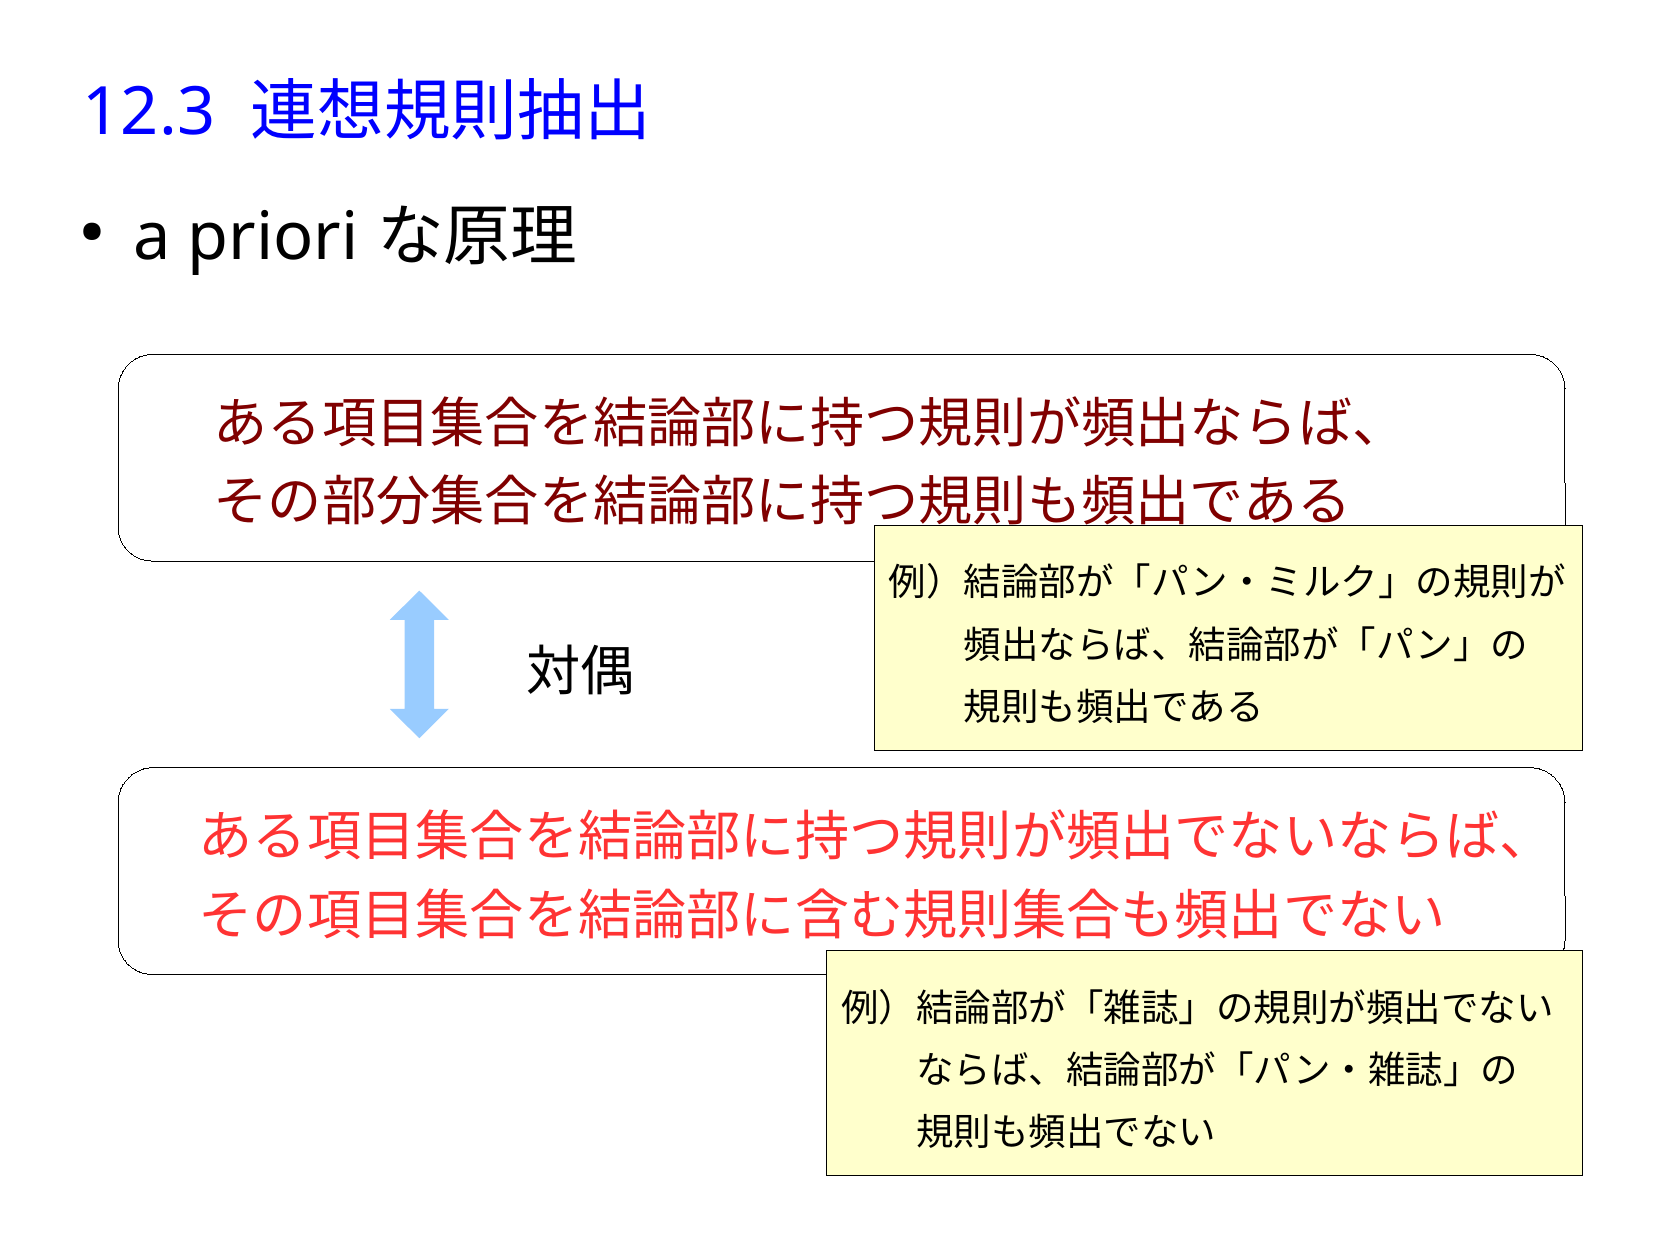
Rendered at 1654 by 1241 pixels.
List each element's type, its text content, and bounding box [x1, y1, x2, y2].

text_box ある項目集合を結論部に持つ規則が頻出ならば、 その部分集合を結論部に持つ規則も頻出である [118, 354, 1566, 562]
text_box [389, 590, 449, 739]
list a prioriな原理 [62, 188, 1595, 325]
text_box 対偶 [511, 620, 650, 717]
text_box 例）結論部が「パン・ミルク」の規則が 頻出ならば、結論部が「パン」の 規則も頻出である [874, 525, 1583, 751]
title 12.3 連想規則抽出 [82, 40, 1571, 178]
text_box 例）結論部が「雑誌」の規則が頻出でない ならば、結論部が「パン・雑誌」の 規則も頻出でない [826, 950, 1583, 1176]
text_box ある項目集合を結論部に持つ規則が頻出でないならば、 その項目集合を結論部に含む規則集合も頻出でない [118, 767, 1566, 975]
